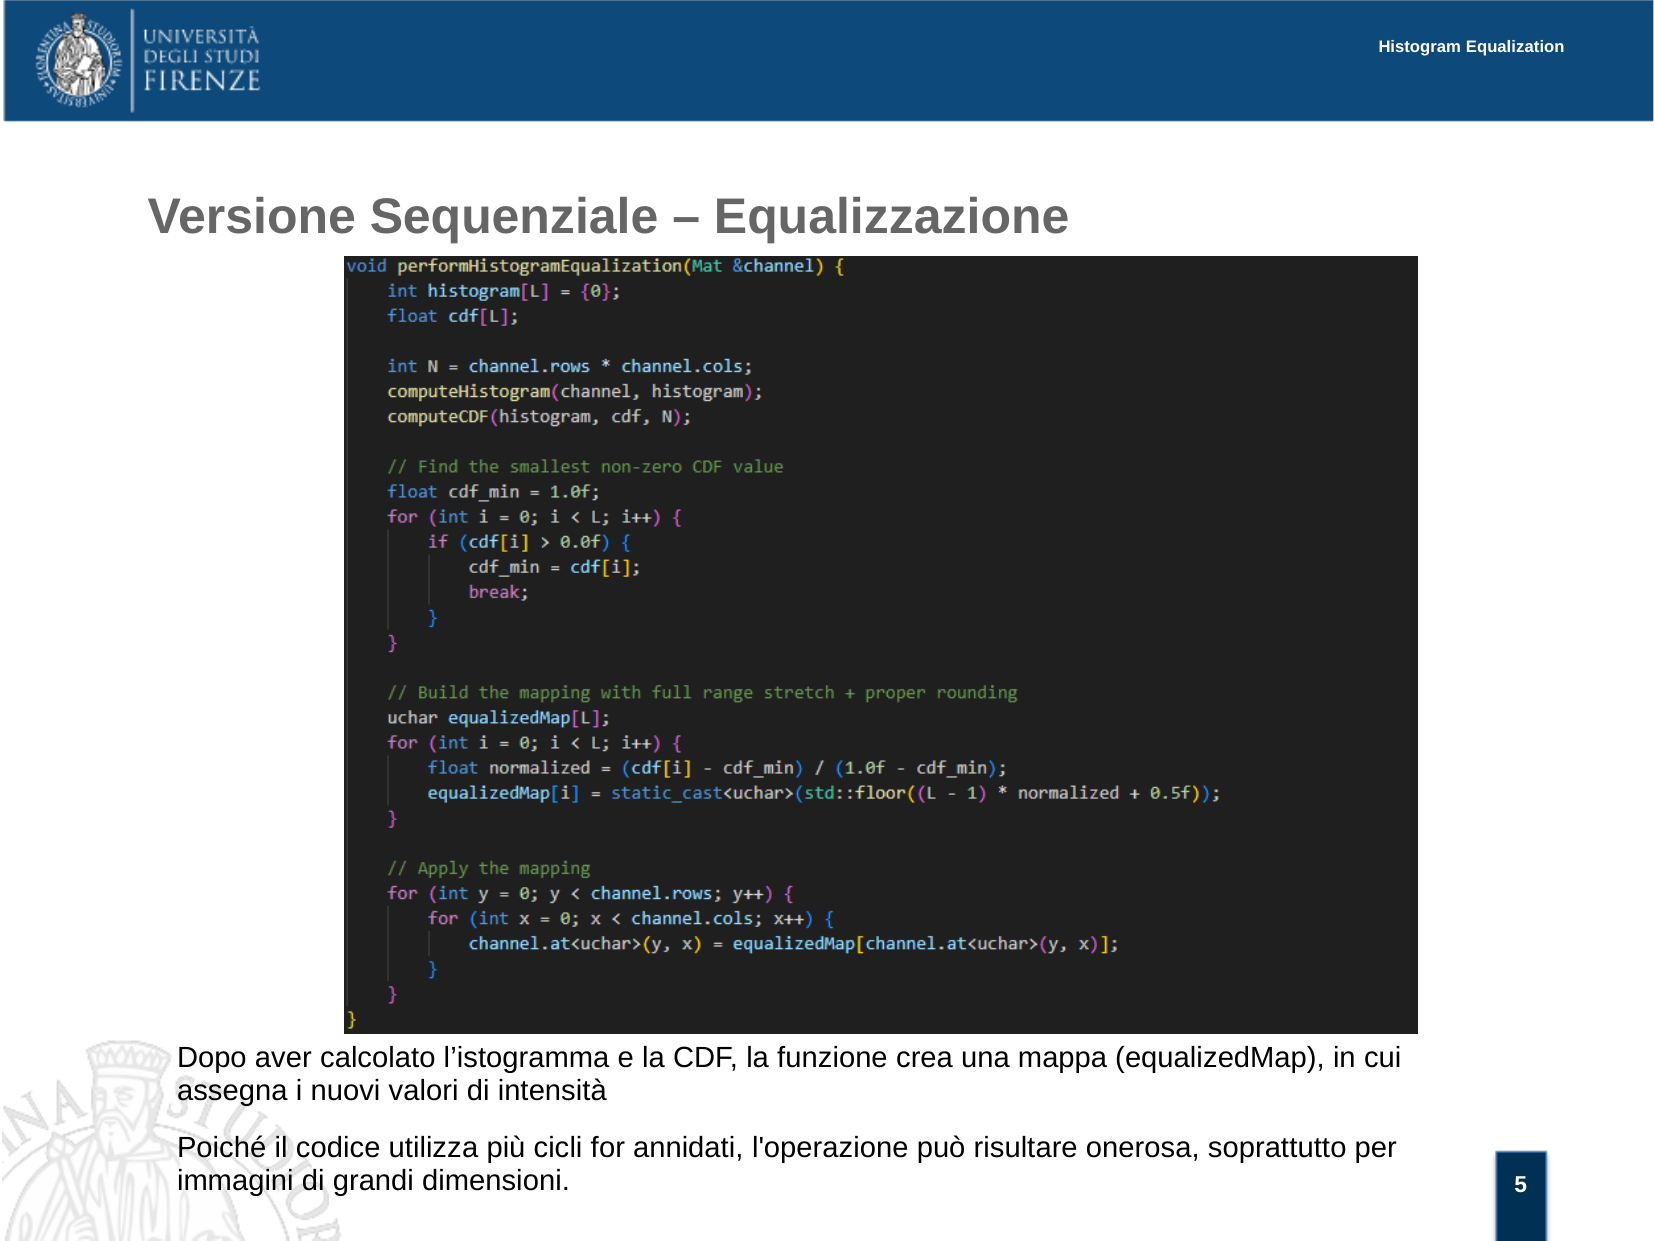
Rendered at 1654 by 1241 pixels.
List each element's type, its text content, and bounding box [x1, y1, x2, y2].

text_box Histogram Equalization [685, 13, 1565, 118]
picture [2, 0, 1654, 1241]
text_box Versione Sequenziale – Equalizzazione [147, 118, 1601, 286]
text_box 5 [1505, 1160, 1536, 1208]
text_box Dopo aver calcolato l’istogramma e la CDF, la funzione crea una mappa (equalizedMap), in cui assegna i nuovi valori di intensità Poiché il codice utilizza più cicli for annidati, l'operazione può risultare onerosa, soprattutto per immagini di grandi dimensioni. [177, 826, 1418, 1241]
